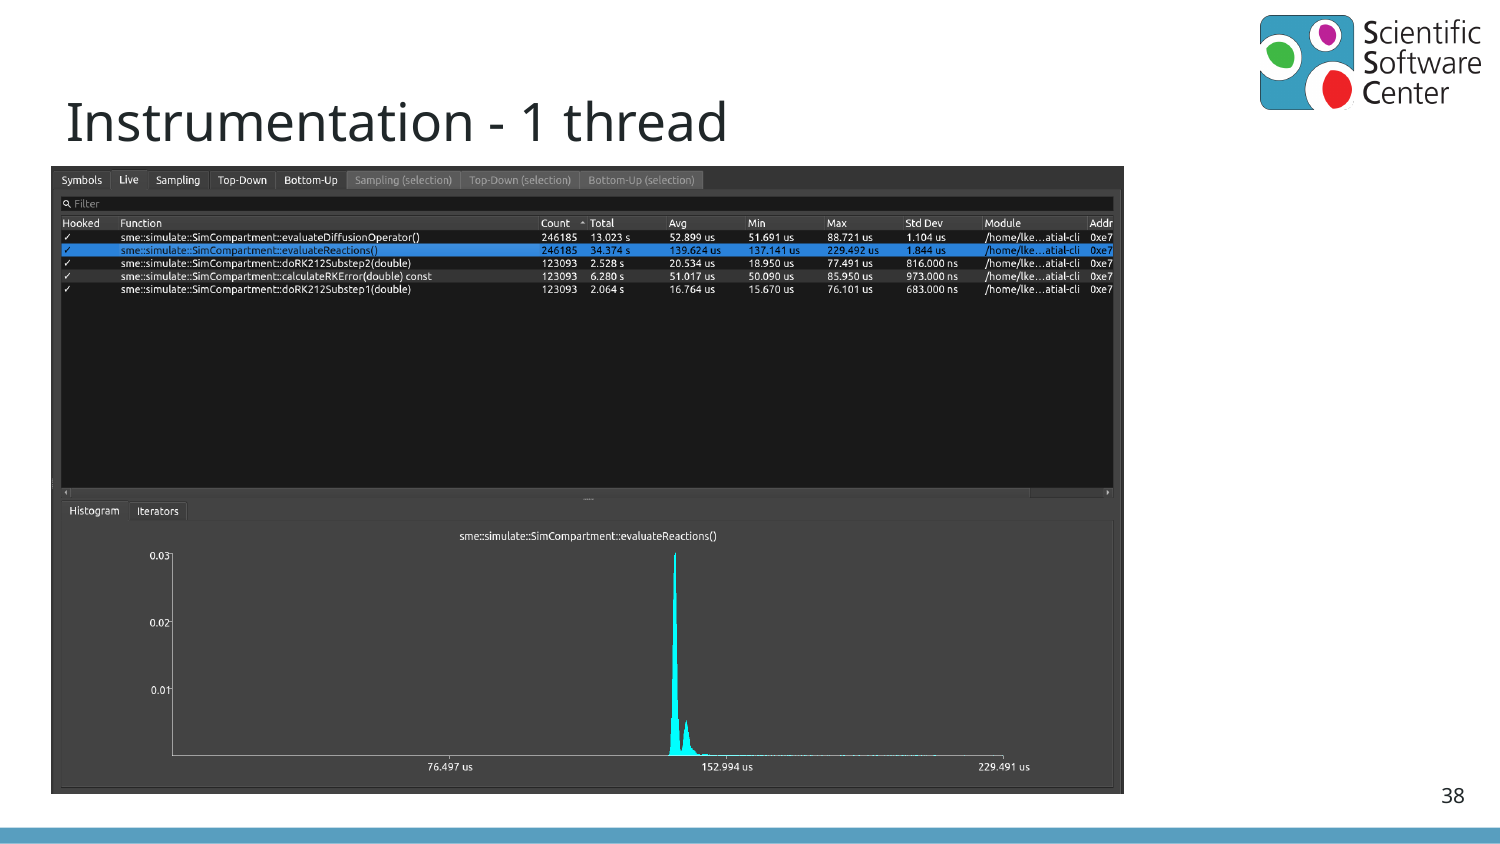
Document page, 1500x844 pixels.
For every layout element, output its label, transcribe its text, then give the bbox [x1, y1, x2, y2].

picture [1260, 15, 1481, 110]
slide_number <number> [1389, 764, 1480, 830]
title Instrumentation - 1 thread [51, 72, 1449, 167]
picture [51, 166, 1124, 794]
